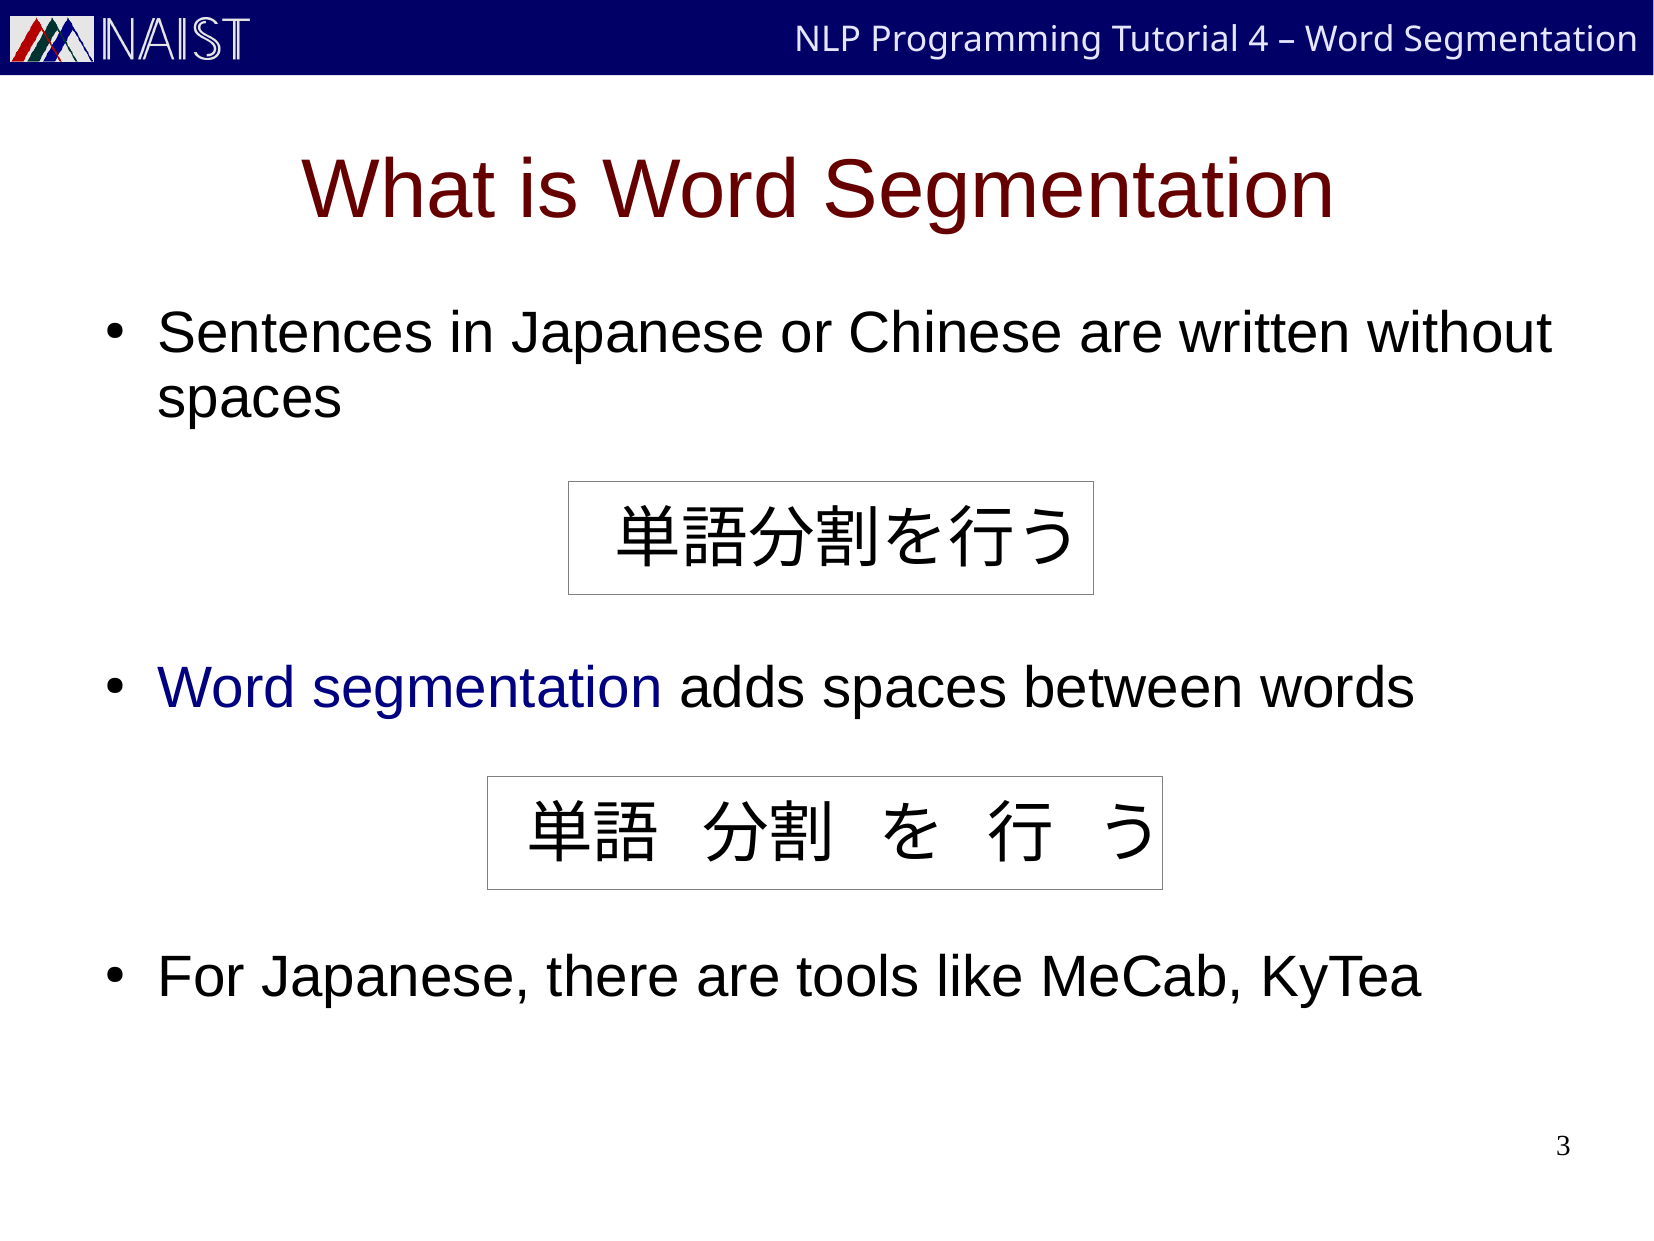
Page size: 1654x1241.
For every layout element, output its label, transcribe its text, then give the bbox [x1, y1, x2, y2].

picture [10, 16, 94, 62]
list Sentences in Japanese or Chinese are written without spaces Word segmentation adds spaces between words For Japanese, there are tools like MeCab, KyTea [86, 300, 1576, 1010]
picture [102, 17, 251, 60]
title What is Word Segmentation [75, 92, 1564, 285]
text_box 単語 分割 を 行 う [511, 787, 1154, 880]
text_box 単語分割を行う [600, 491, 1072, 585]
